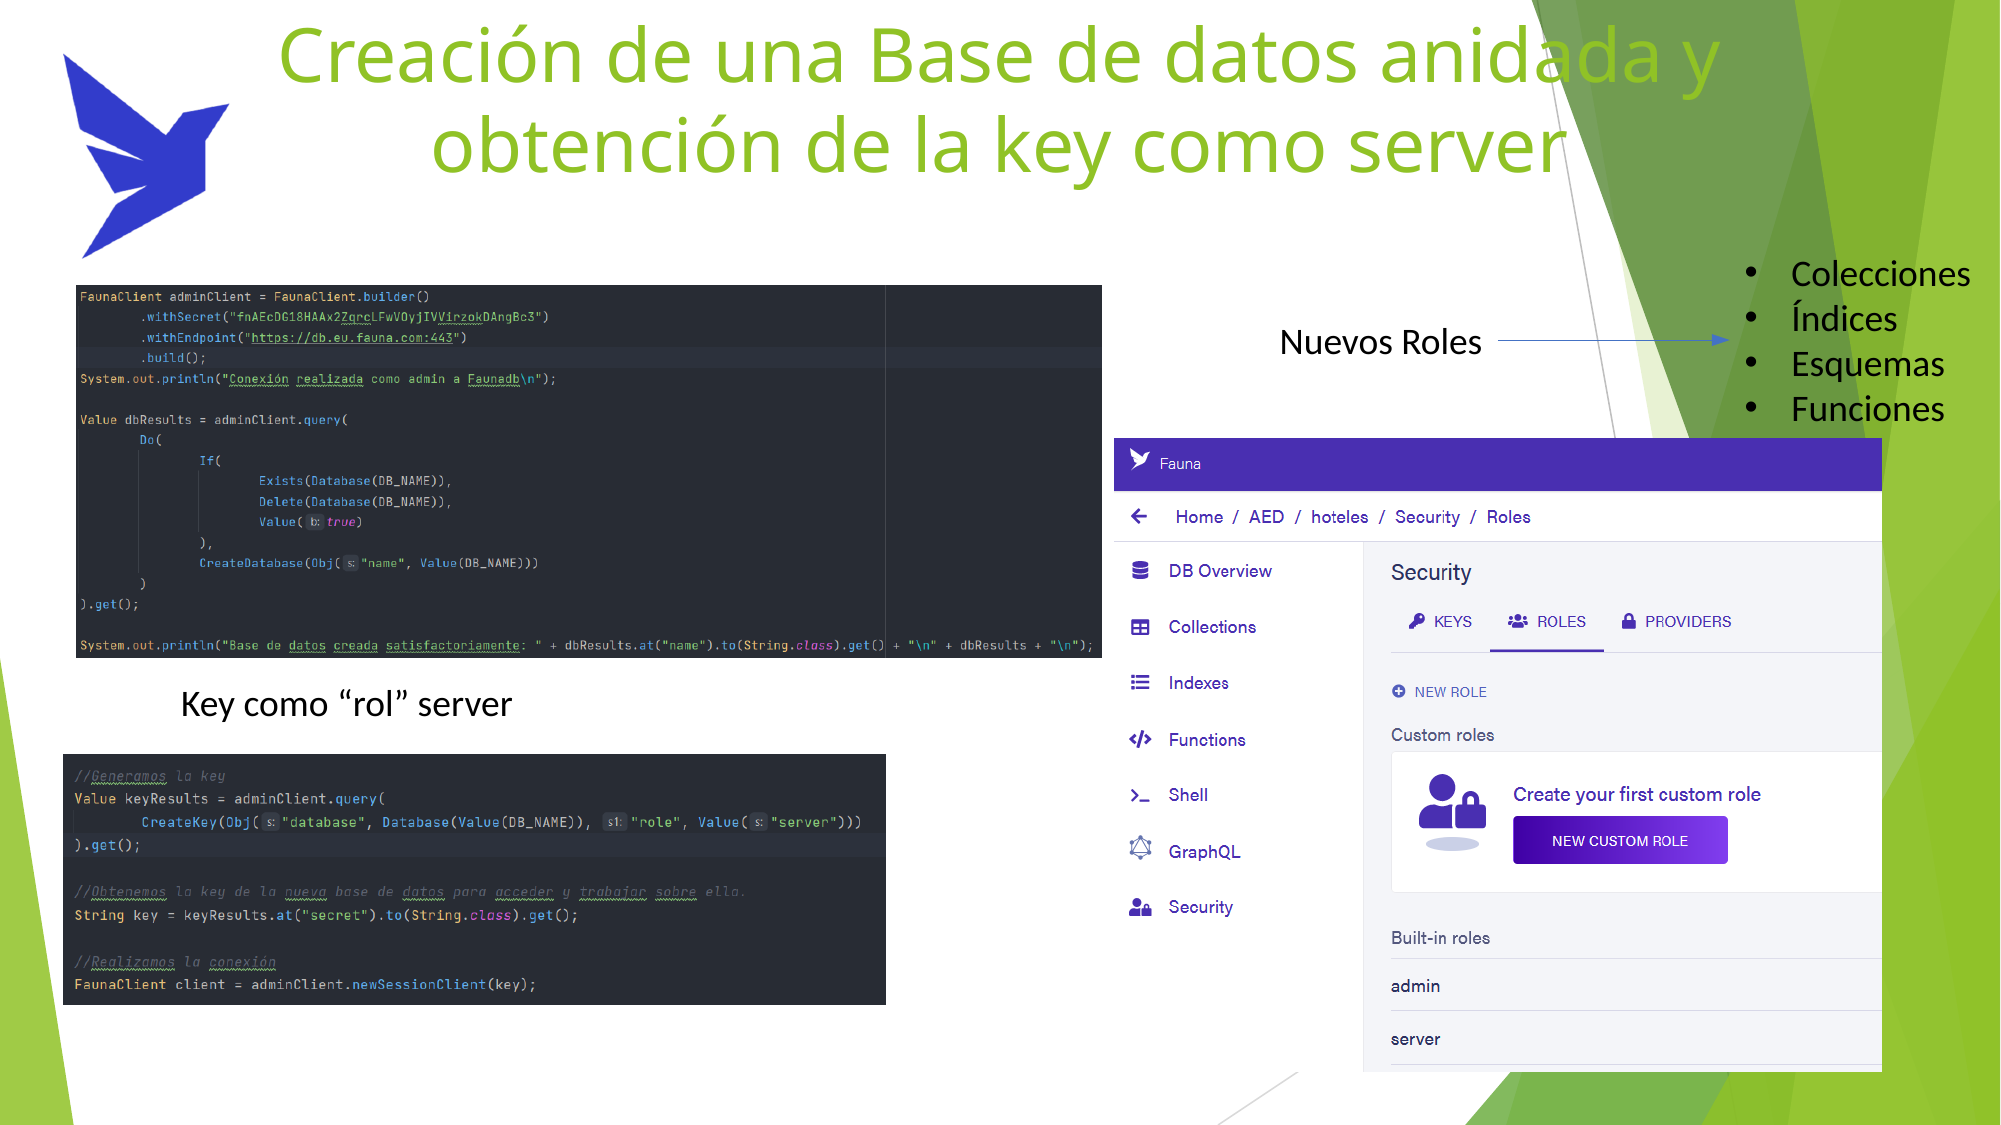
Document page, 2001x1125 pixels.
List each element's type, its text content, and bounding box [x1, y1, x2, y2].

picture [1114, 438, 1882, 1072]
title Creación de una Base de datos anidada y obtención de la key como server [137, 0, 1863, 197]
text_box Nuevos Roles [1264, 309, 1498, 371]
picture [63, 53, 269, 259]
text_box Key como “rol” server [166, 671, 638, 732]
picture [76, 285, 1102, 658]
text_box Colecciones Índices Esquemas Funciones [1729, 241, 2000, 439]
picture [63, 754, 886, 1005]
